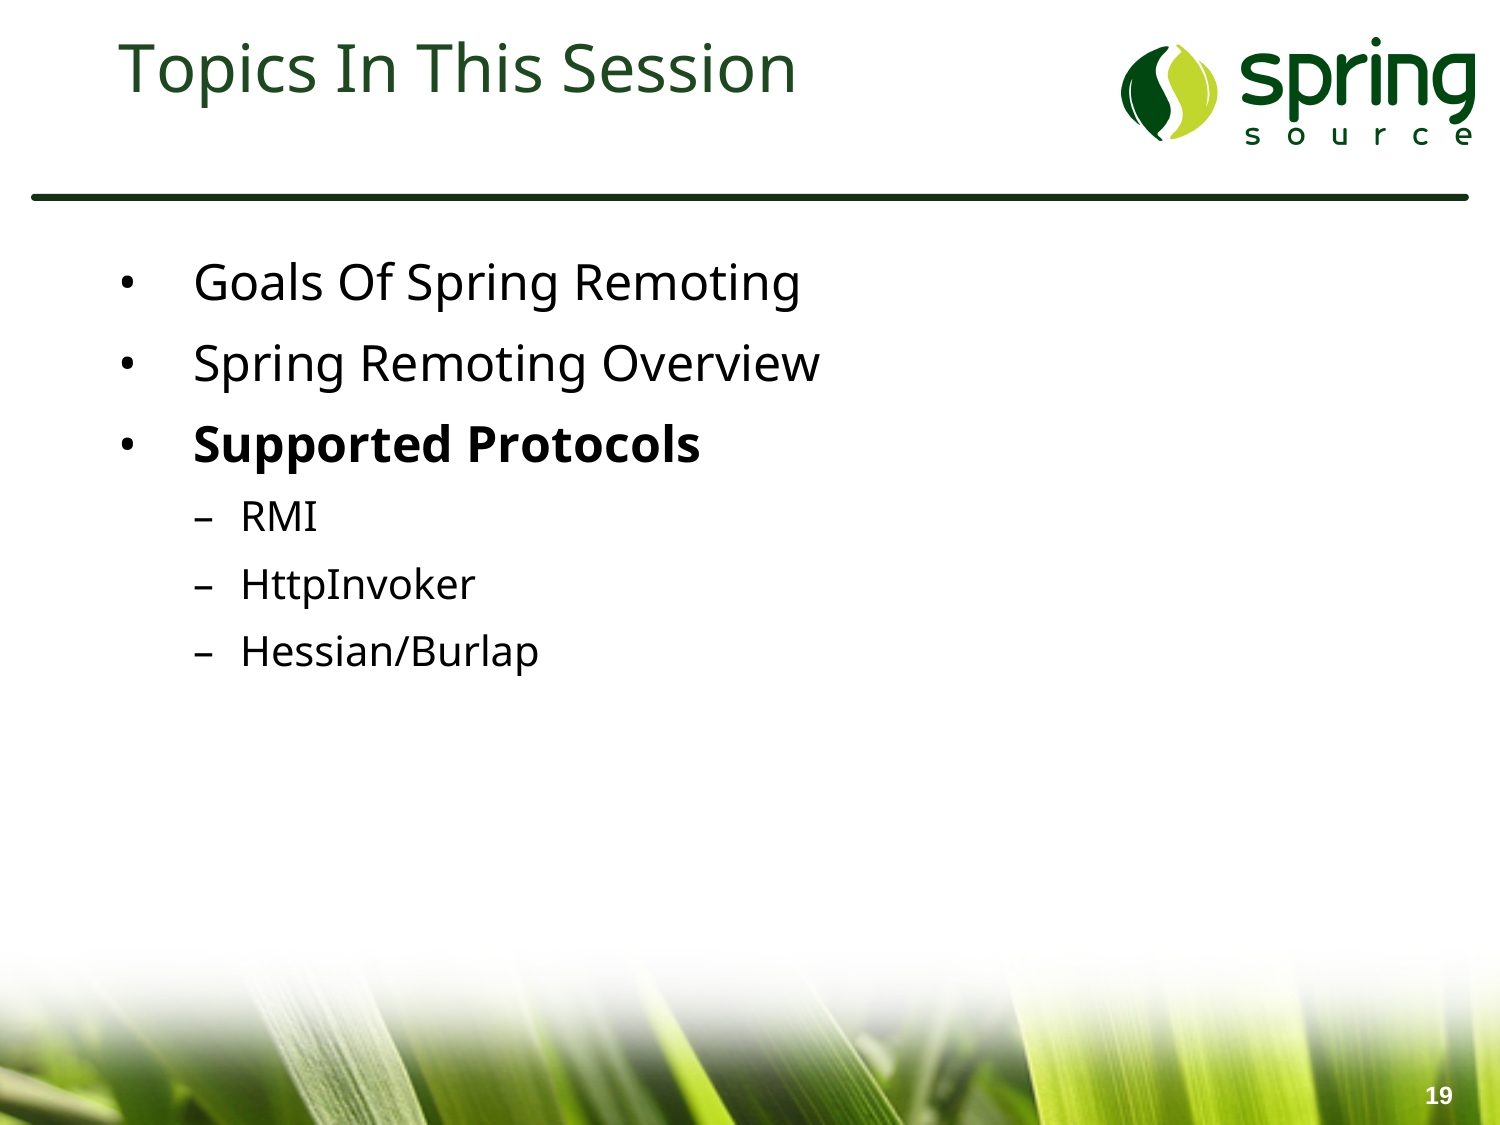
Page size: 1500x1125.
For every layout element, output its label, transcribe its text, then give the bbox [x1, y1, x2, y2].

list Goals Of Spring Remoting Spring Remoting Overview Supported Protocols RMI HttpInvoker Hessian/Burlap [103, 239, 1394, 903]
title Topics In This Session [103, 13, 1136, 177]
picture [1136, 37, 1475, 145]
picture [0, 944, 1500, 1125]
